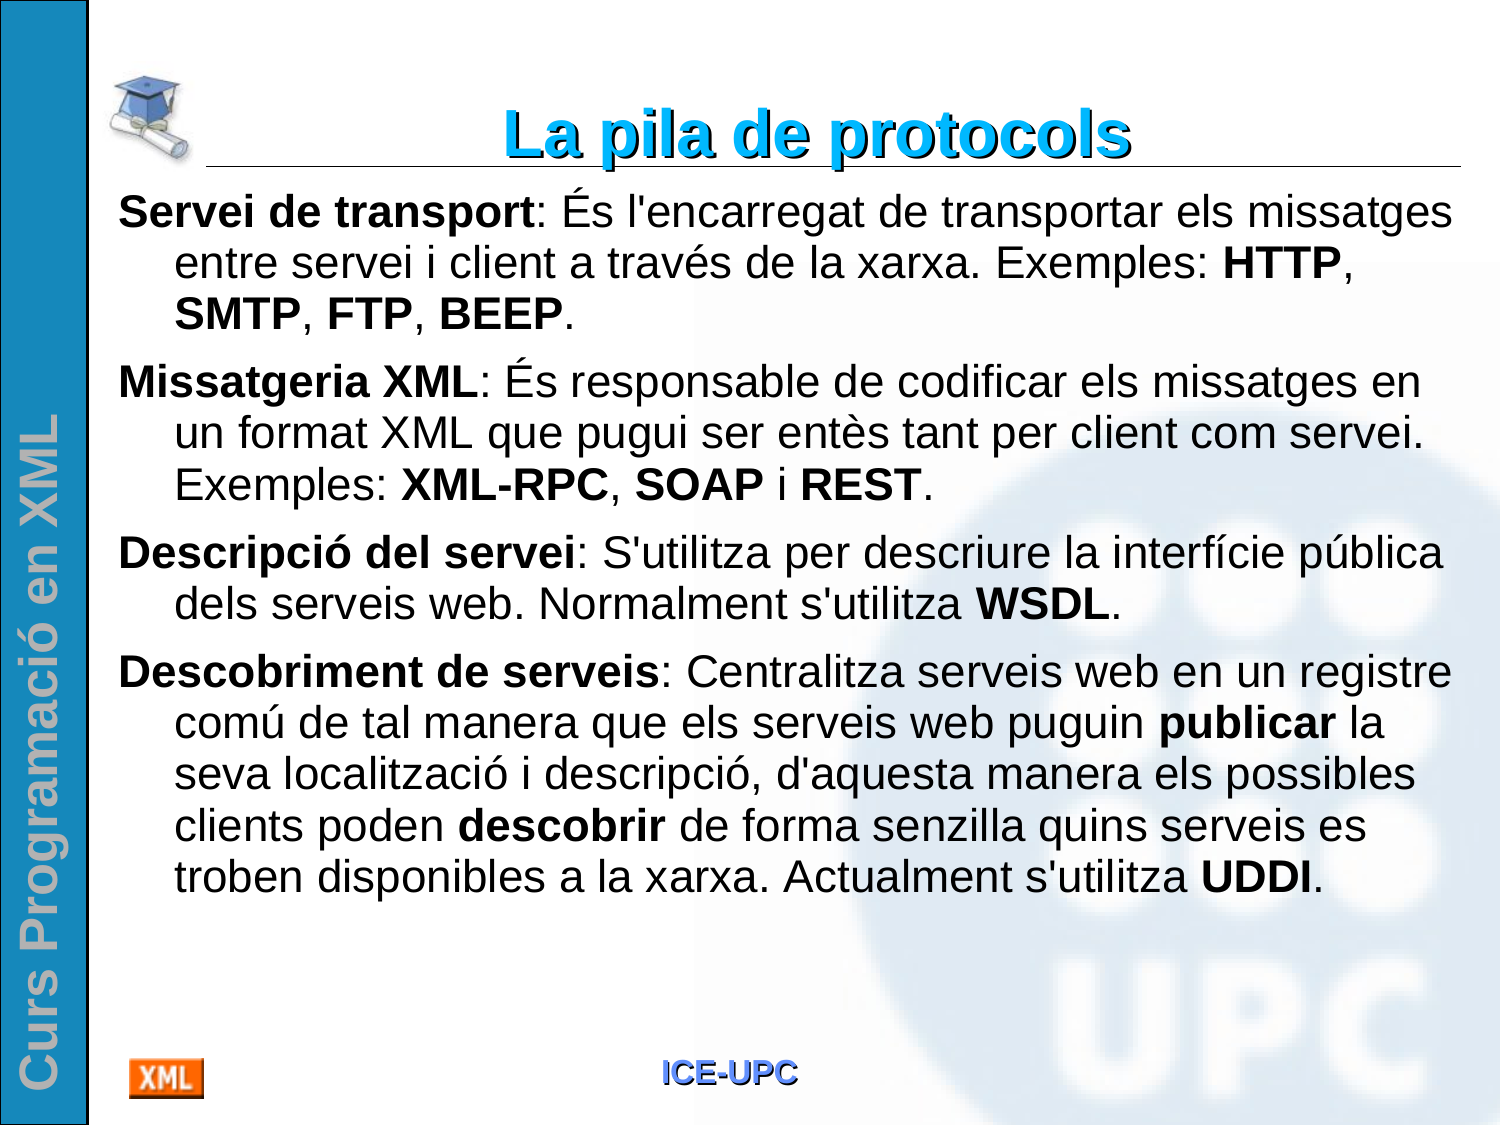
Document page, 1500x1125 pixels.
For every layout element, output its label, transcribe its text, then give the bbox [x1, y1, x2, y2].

picture [129, 1058, 204, 1099]
picture [93, 61, 206, 174]
list Servei de transport: És l'encarregat de transportar els missatges entre servei i client a través de la xarxa. Exemples: HTTP, SMTP, FTP, BEEP. Missatgeria XML: És responsable de codificar els missatges en un format XML que pugui ser entès tant per client com servei. Exemples: XML-RPC, SOAP i REST. Descripció del servei: S'utilitza per descriure la interfície pública dels serveis web. Normalment s'utilitza WSDL. Descobriment de serveis: Centralitza serveis web en un registre comú de tal manera que els serveis web puguin publicar la seva localització i descripció, d'aquesta manera els possibles clients poden descobrir de forma senzilla quins serveis es troben disponibles a la xarxa. Actualment s'utilitza UDDI. [118, 185, 1477, 1057]
title La pila de protocols [206, 88, 1447, 178]
picture [694, 262, 1500, 1125]
